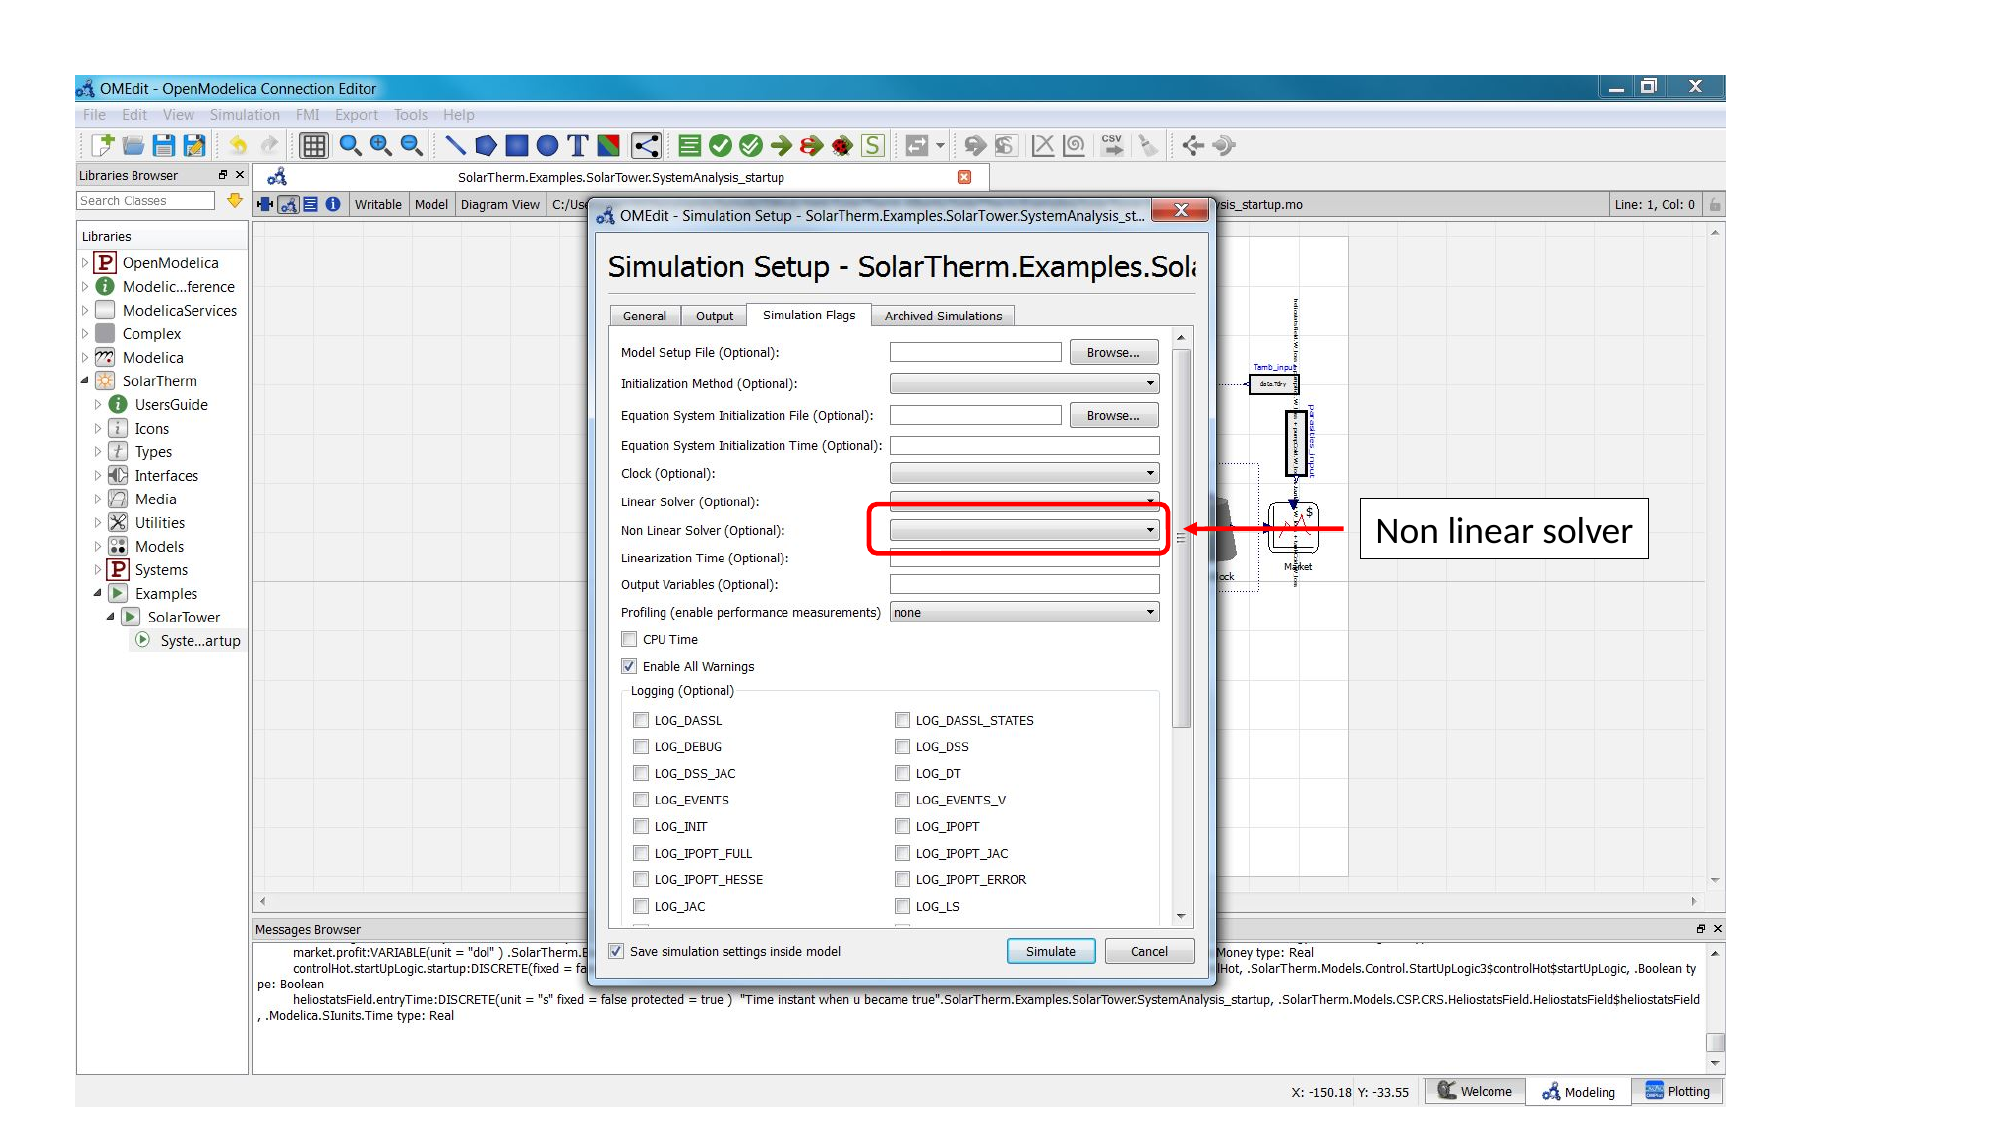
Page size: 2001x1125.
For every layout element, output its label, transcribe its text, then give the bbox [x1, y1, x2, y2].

text_box Non linear solver [1360, 498, 1649, 559]
picture [75, 75, 1726, 1107]
